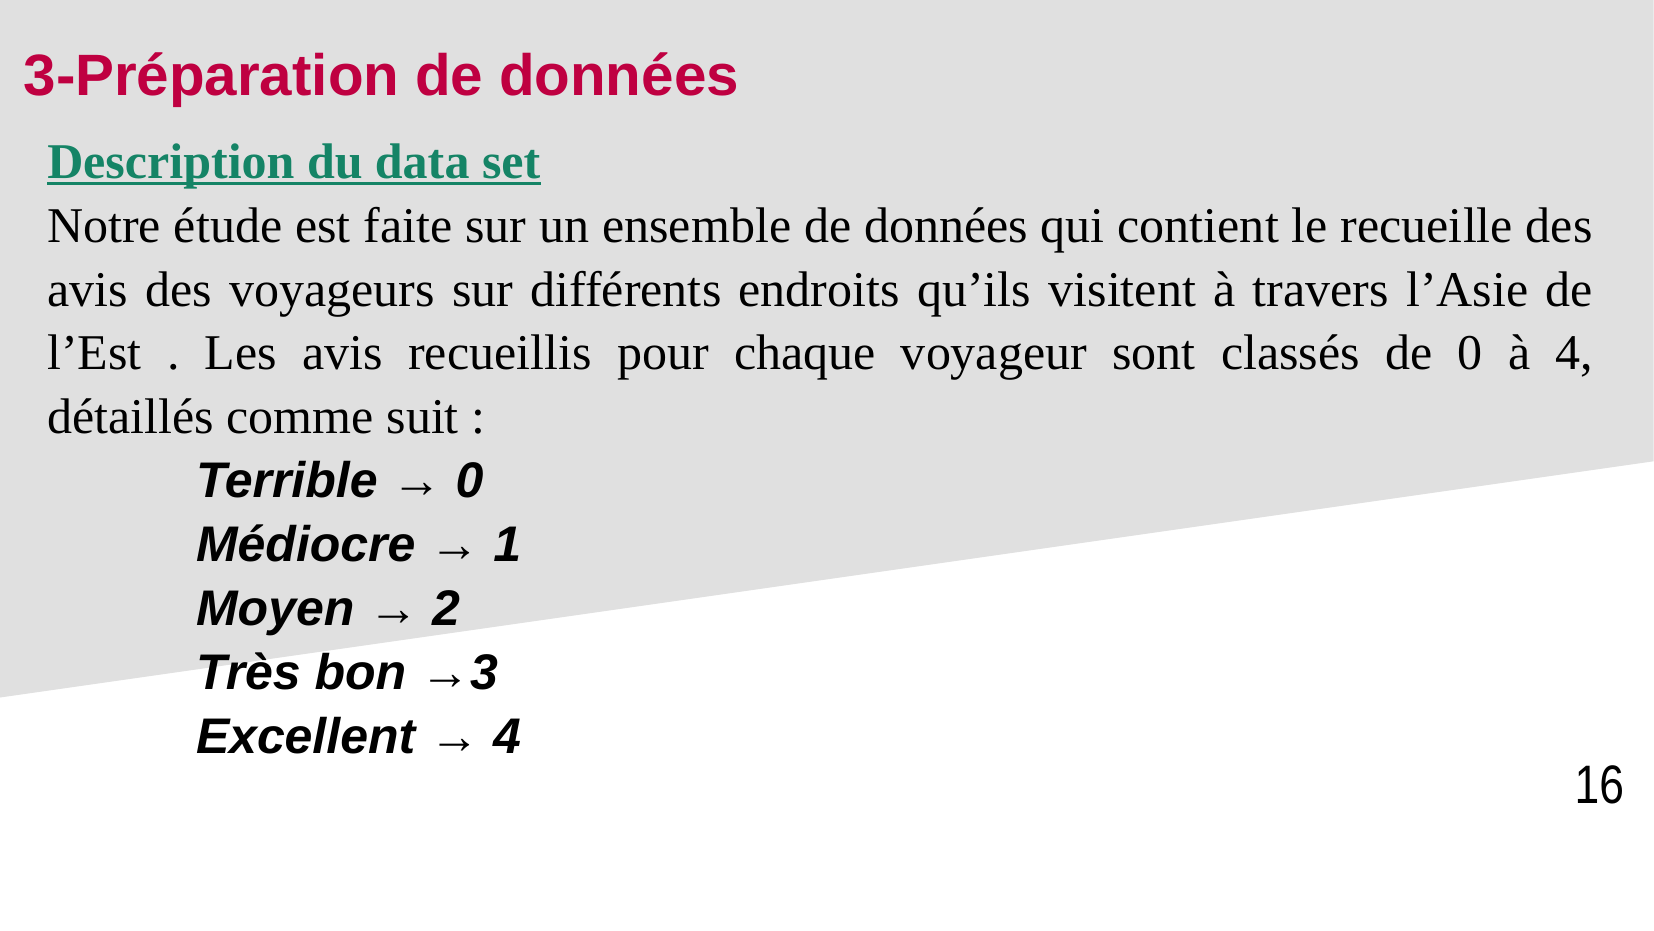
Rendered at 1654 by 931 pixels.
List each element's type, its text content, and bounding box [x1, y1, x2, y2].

title 3-Préparation de données [23, 23, 1501, 127]
subtitle Description du data set Notre étude est faite sur un ensemble de données qui contient le recueille des avis des voyageurs sur différents endroits qu’ils visitent à travers l’Asie de l’Est . Les avis recueillis pour chaque voyageur sont classés de 0 à 4, détaillés comme suit : Terrible → 0 Médiocre → 1 Moyen → 2 Très bon →3 Excellent → 4 [47, 126, 1595, 829]
